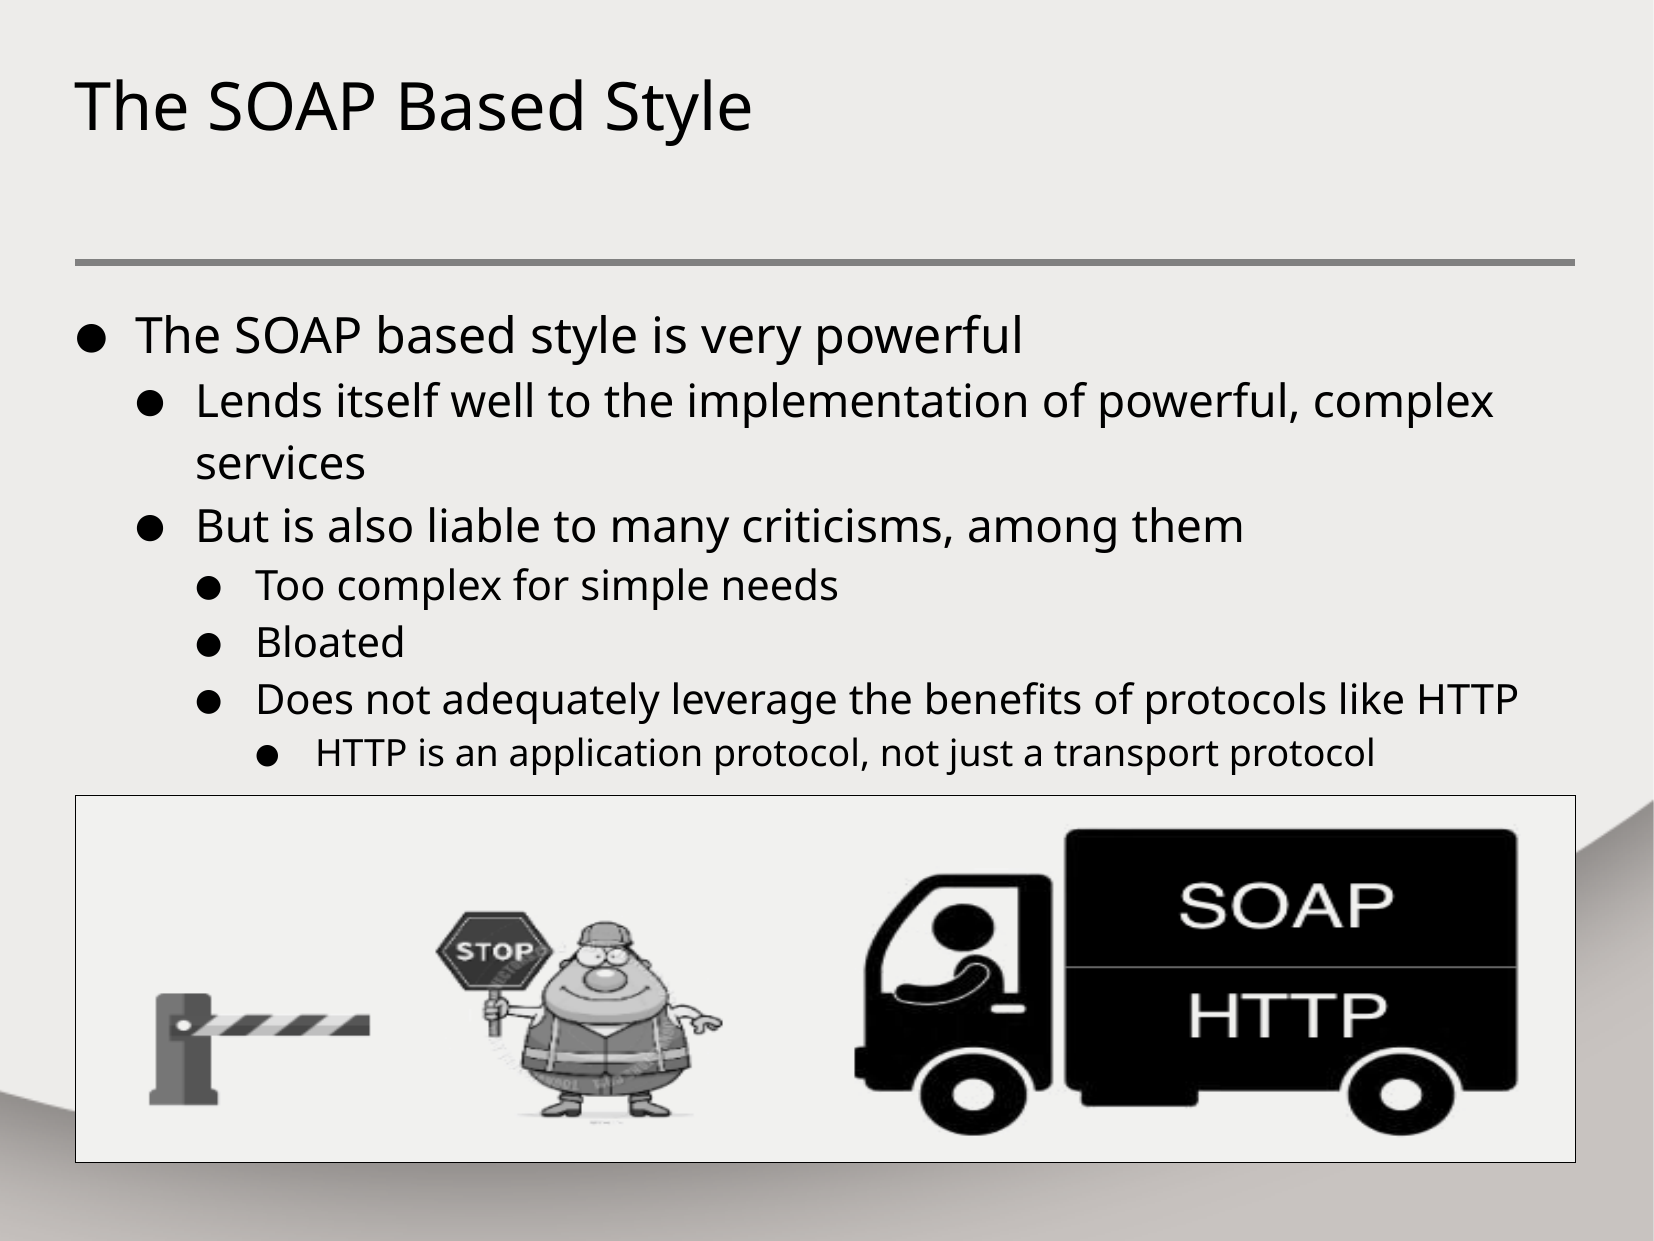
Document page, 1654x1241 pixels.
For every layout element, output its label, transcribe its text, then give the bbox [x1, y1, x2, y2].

list The SOAP based style is very powerful Lends itself well to the implementation of powerful, complex services But is also liable to many criticisms, among them Too complex for simple needs Bloated Does not adequately leverage the benefits of protocols like HTTP HTTP is an application protocol, not just a transport protocol [75, 300, 1576, 794]
picture [0, 0, 1654, 1241]
title The SOAP Based Style [74, 75, 1575, 226]
